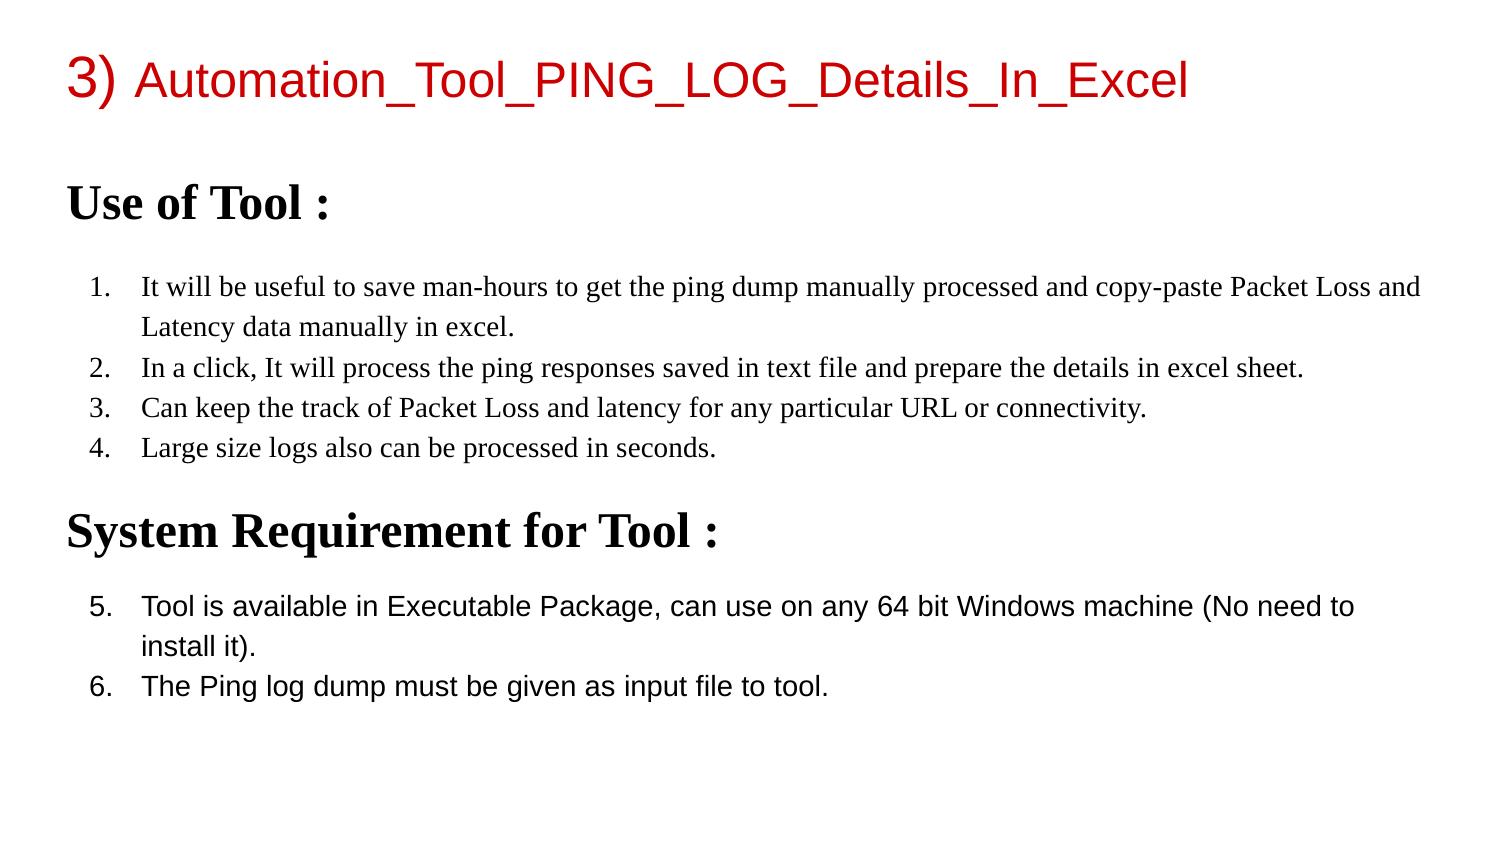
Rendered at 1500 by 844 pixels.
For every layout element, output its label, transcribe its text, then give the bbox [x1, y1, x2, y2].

title 3) Automation_Tool_PING_LOG_Details_In_Excel [51, 24, 1449, 119]
list Use of Tool : It will be useful to save man-hours to get the ping dump manually processed and copy-paste Packet Loss and Latency data manually in excel. In a click, It will process the ping responses saved in text file and prepare the details in excel sheet. Can keep the track of Packet Loss and latency for any particular URL or connectivity. Large size logs also can be processed in seconds. System Requirement for Tool : Tool is available in Executable Package, can use on any 64 bit Windows machine (No need to install it). The Ping log dump must be given as input file to tool. [51, 145, 1449, 803]
